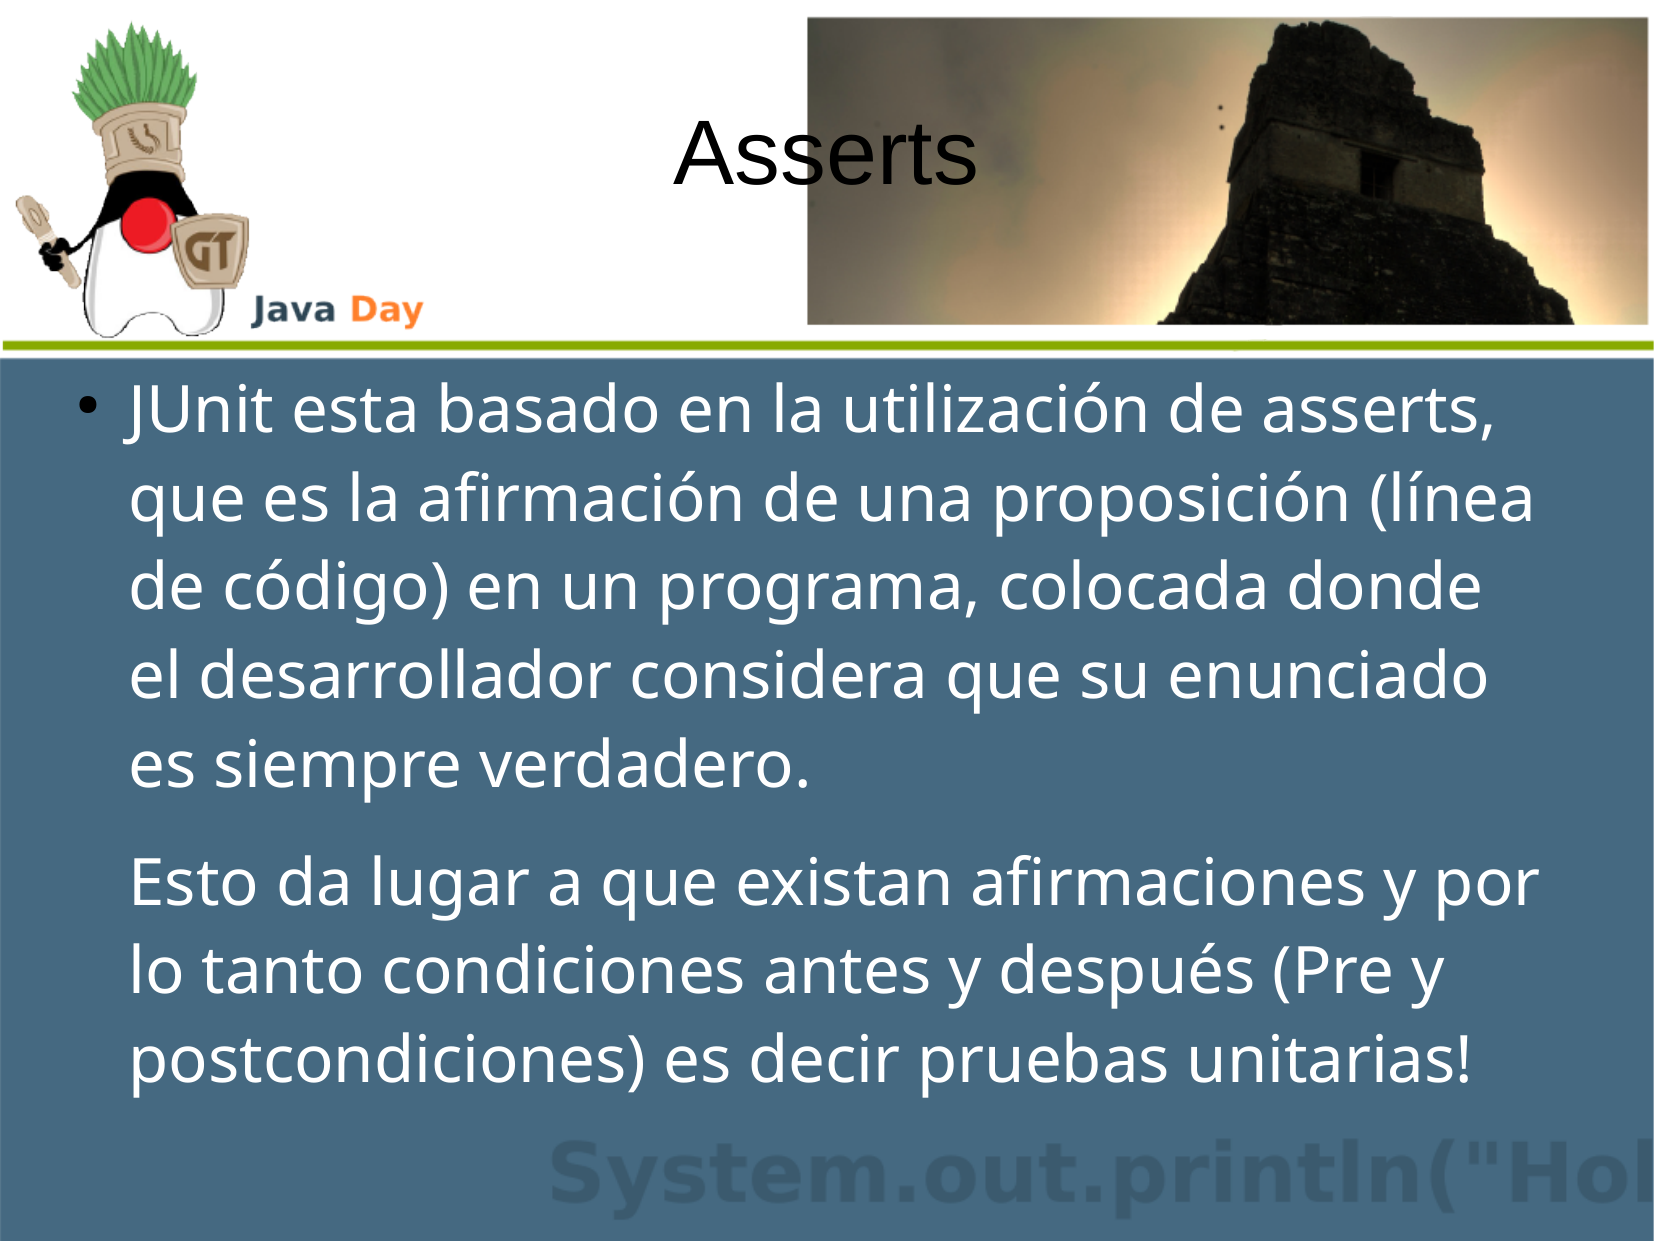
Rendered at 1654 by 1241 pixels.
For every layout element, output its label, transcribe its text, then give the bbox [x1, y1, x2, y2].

list JUnit esta basado en la utilización de asserts, que es la afirmación de una proposición (línea de código) en un programa, colocada donde el desarrollador considera que su enunciado es siempre verdadero. Esto da lugar a que existan afirmaciones y por lo tanto condiciones antes y después (Pre y postcondiciones) es decir pruebas unitarias! [59, 362, 1548, 1182]
picture [0, 0, 1654, 1241]
title Asserts [82, 49, 1571, 257]
